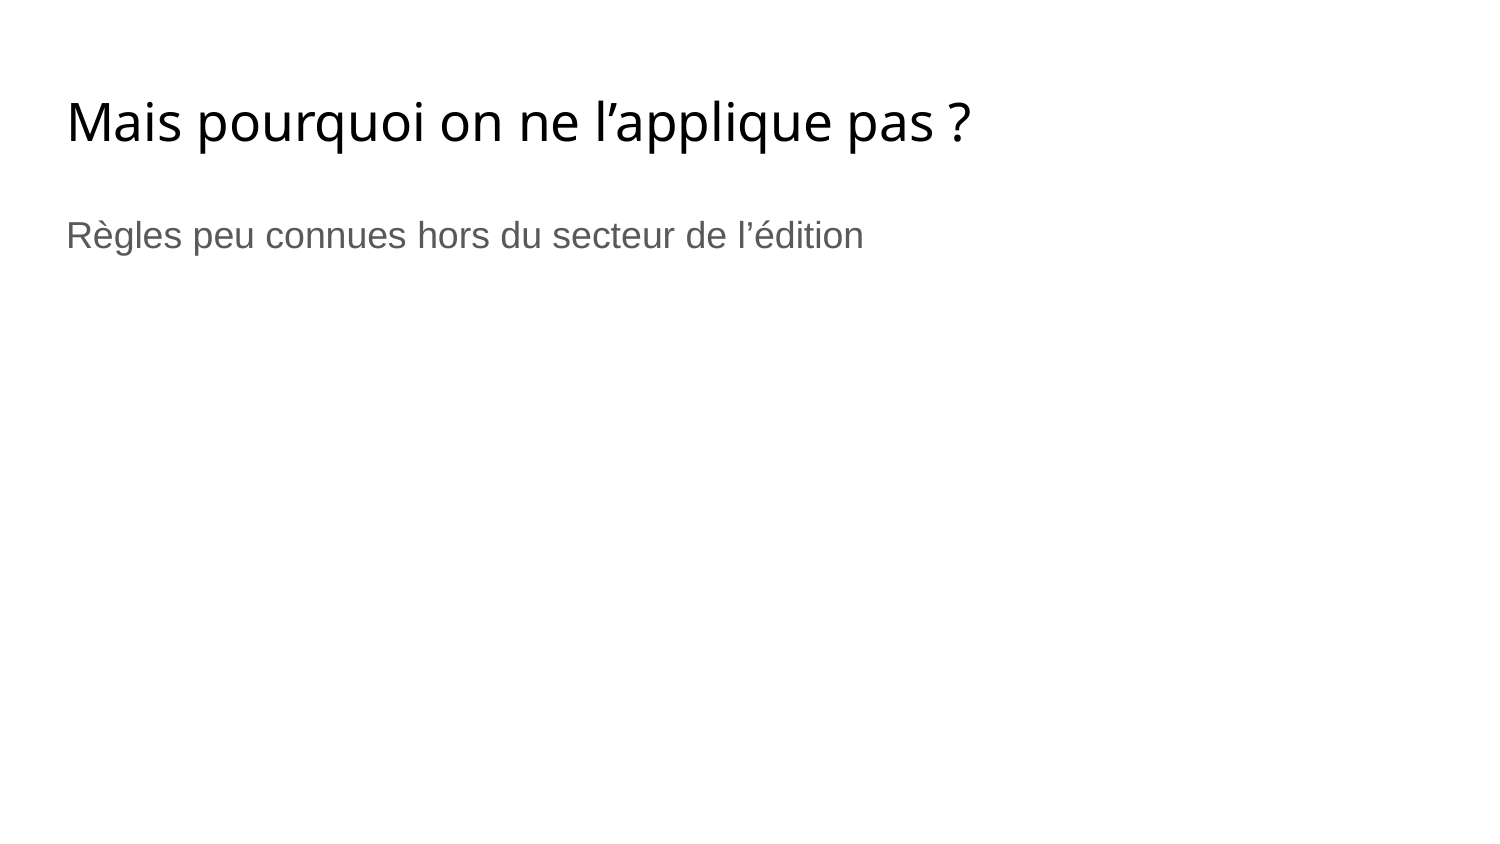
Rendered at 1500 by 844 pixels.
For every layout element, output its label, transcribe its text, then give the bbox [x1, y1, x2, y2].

list Règles peu connues hors du secteur de l’édition [51, 189, 1449, 750]
title Mais pourquoi on ne l’applique pas ? [51, 72, 1449, 167]
